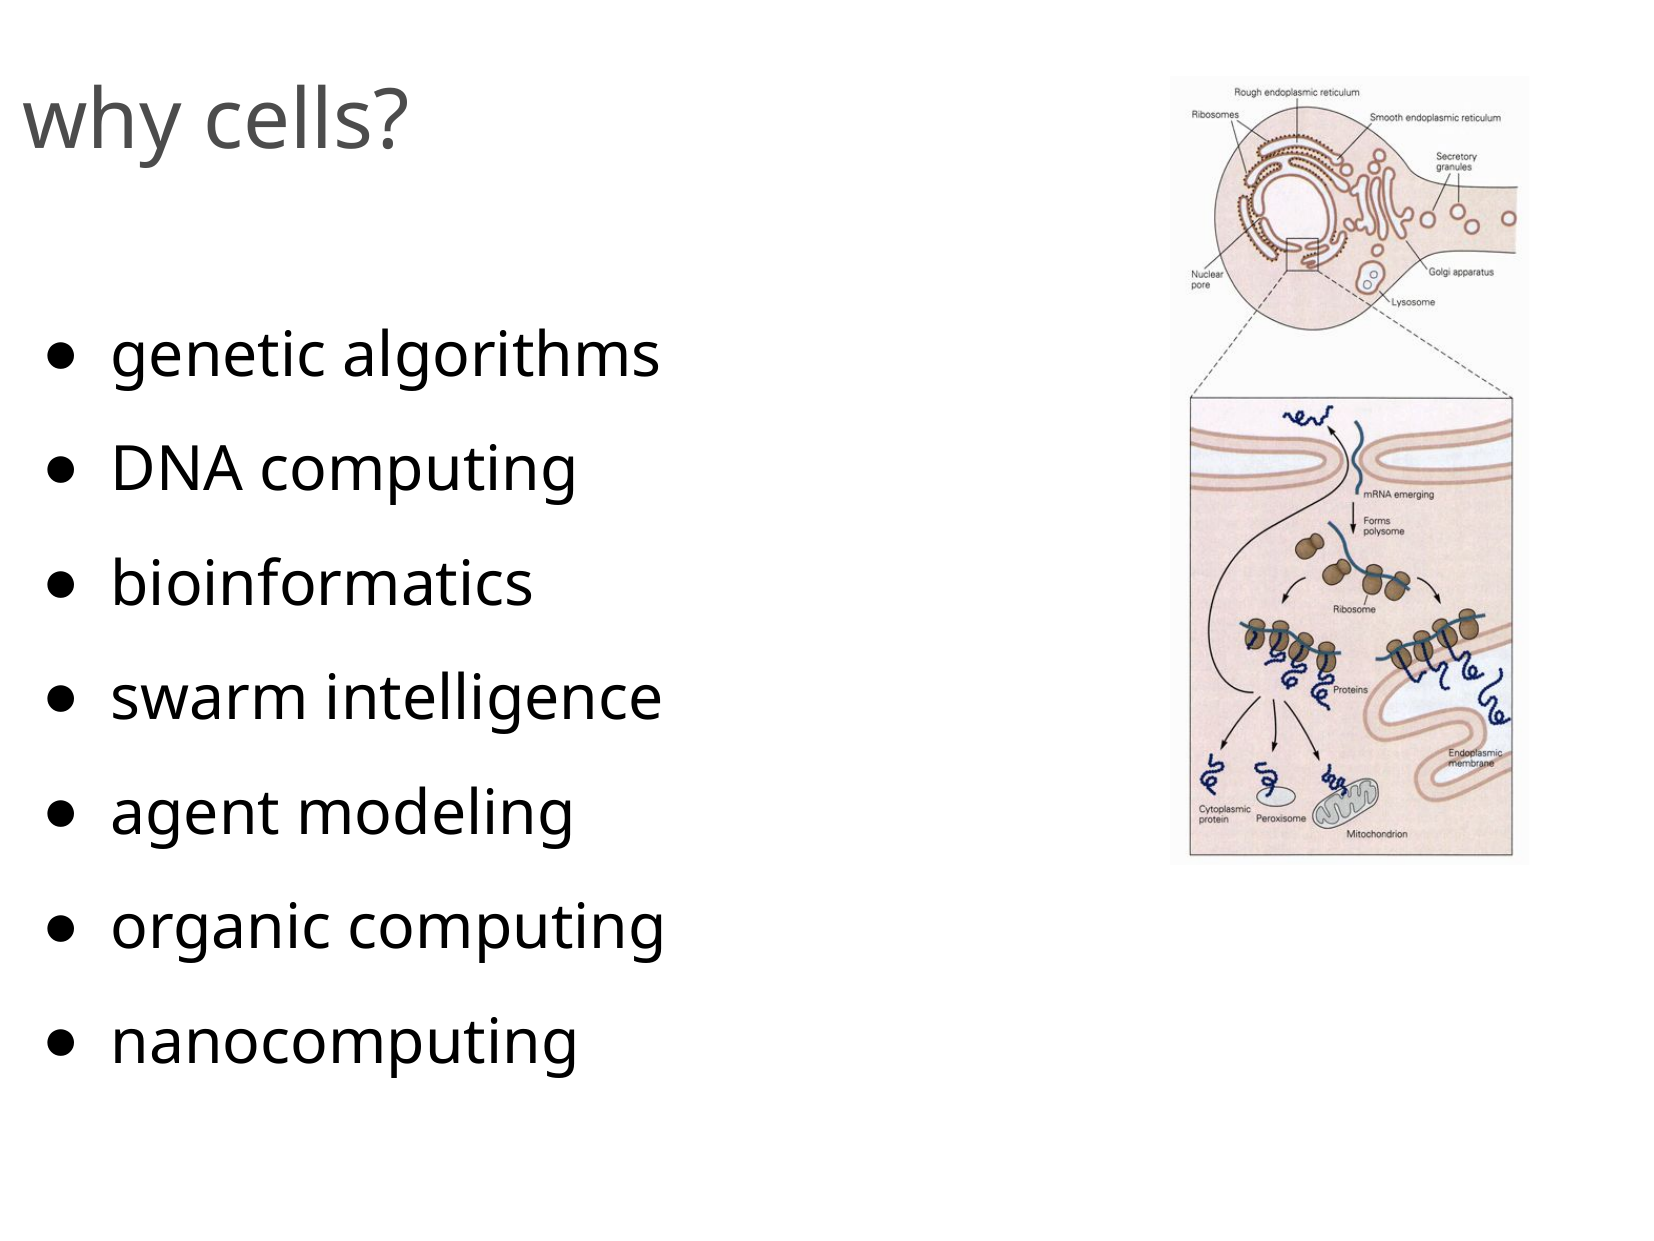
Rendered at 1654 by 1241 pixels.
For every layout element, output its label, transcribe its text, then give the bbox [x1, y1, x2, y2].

list genetic algorithms DNA computing bioinformatics swarm intelligence agent modeling organic computing nanocomputing [25, 226, 1654, 1166]
picture [1170, 74, 1543, 871]
title why cells? [22, 19, 1654, 213]
